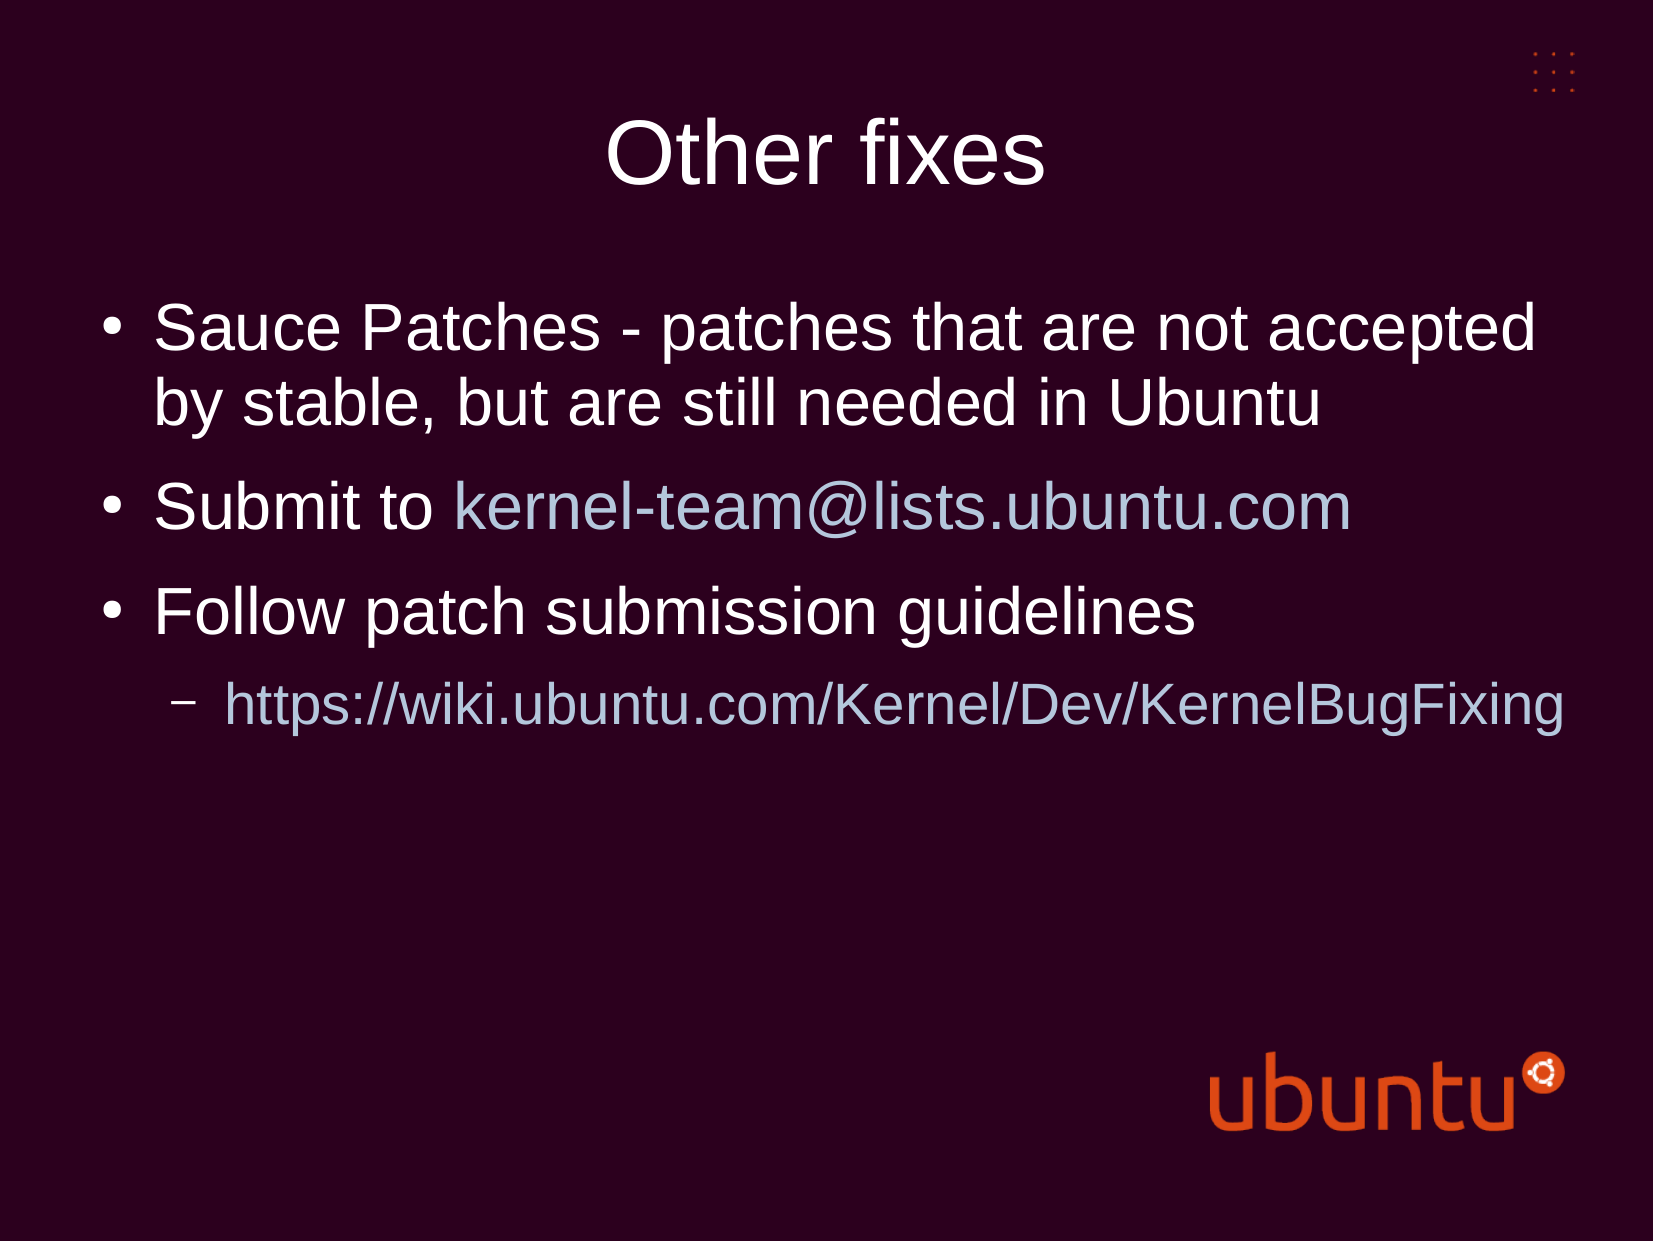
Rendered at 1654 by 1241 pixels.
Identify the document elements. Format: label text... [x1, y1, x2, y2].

picture [1121, 960, 1653, 1223]
title Other fixes [82, 49, 1571, 257]
picture [1571, 49, 1575, 94]
list Sauce Patches - patches that are not accepted by stable, but are still needed in Ubuntu Submit to kernel-team@lists.ubuntu.com Follow patch submission guidelines https://wiki.ubuntu.com/Kernel/Dev/KernelBugFixing [82, 290, 1571, 1010]
